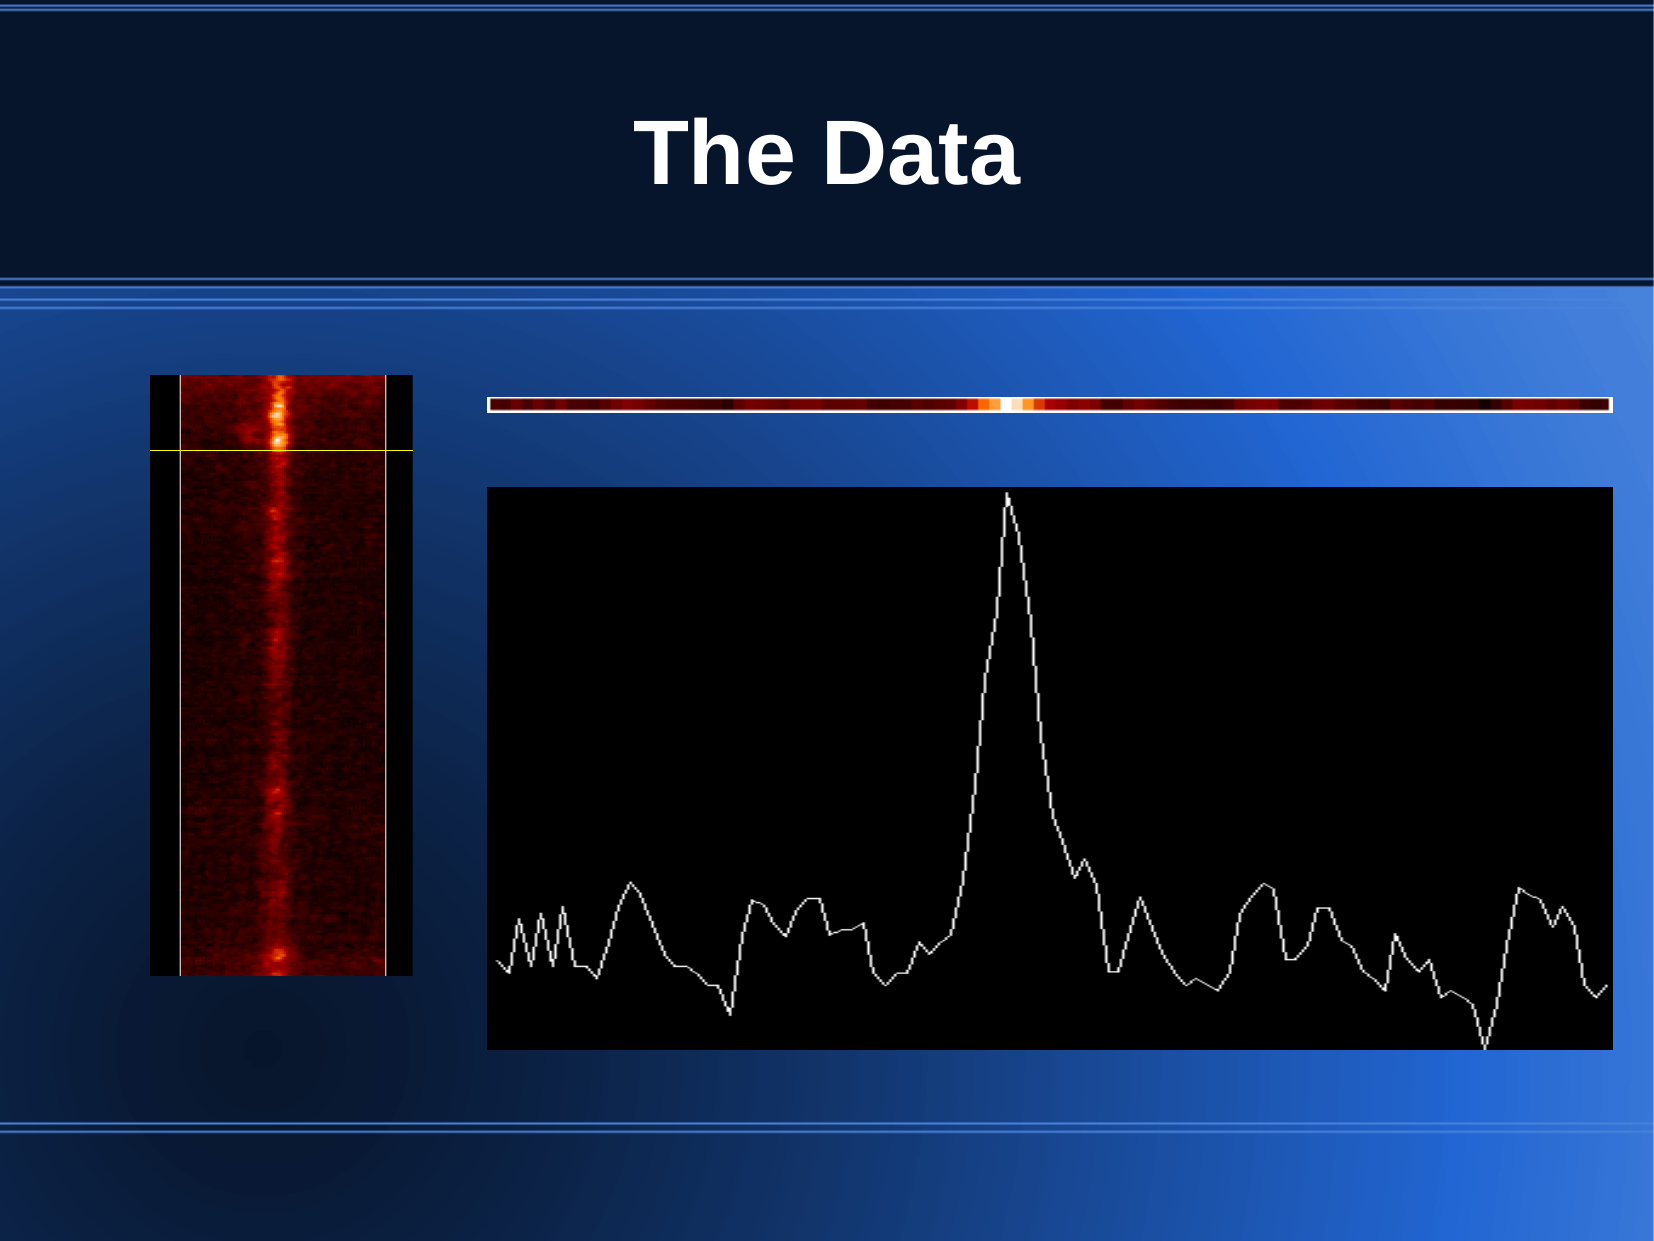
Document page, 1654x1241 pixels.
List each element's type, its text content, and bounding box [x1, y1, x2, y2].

picture [0, 0, 1654, 1241]
title The Data [82, 56, 1571, 250]
